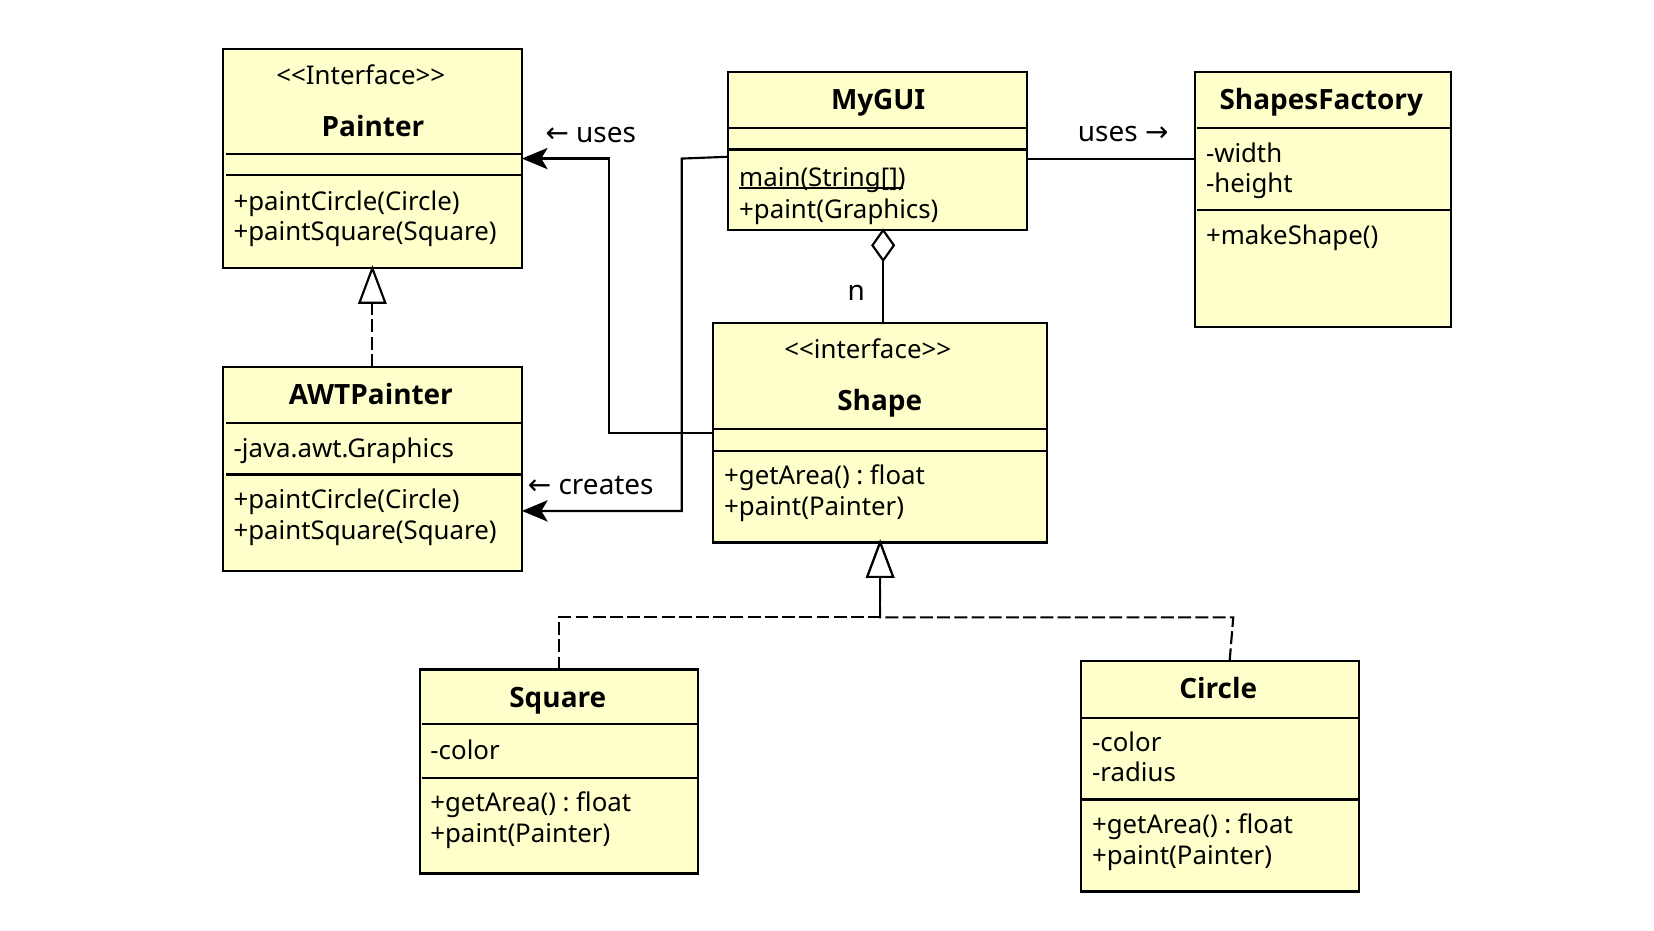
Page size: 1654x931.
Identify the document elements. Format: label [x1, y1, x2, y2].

picture [189, 15, 1486, 926]
